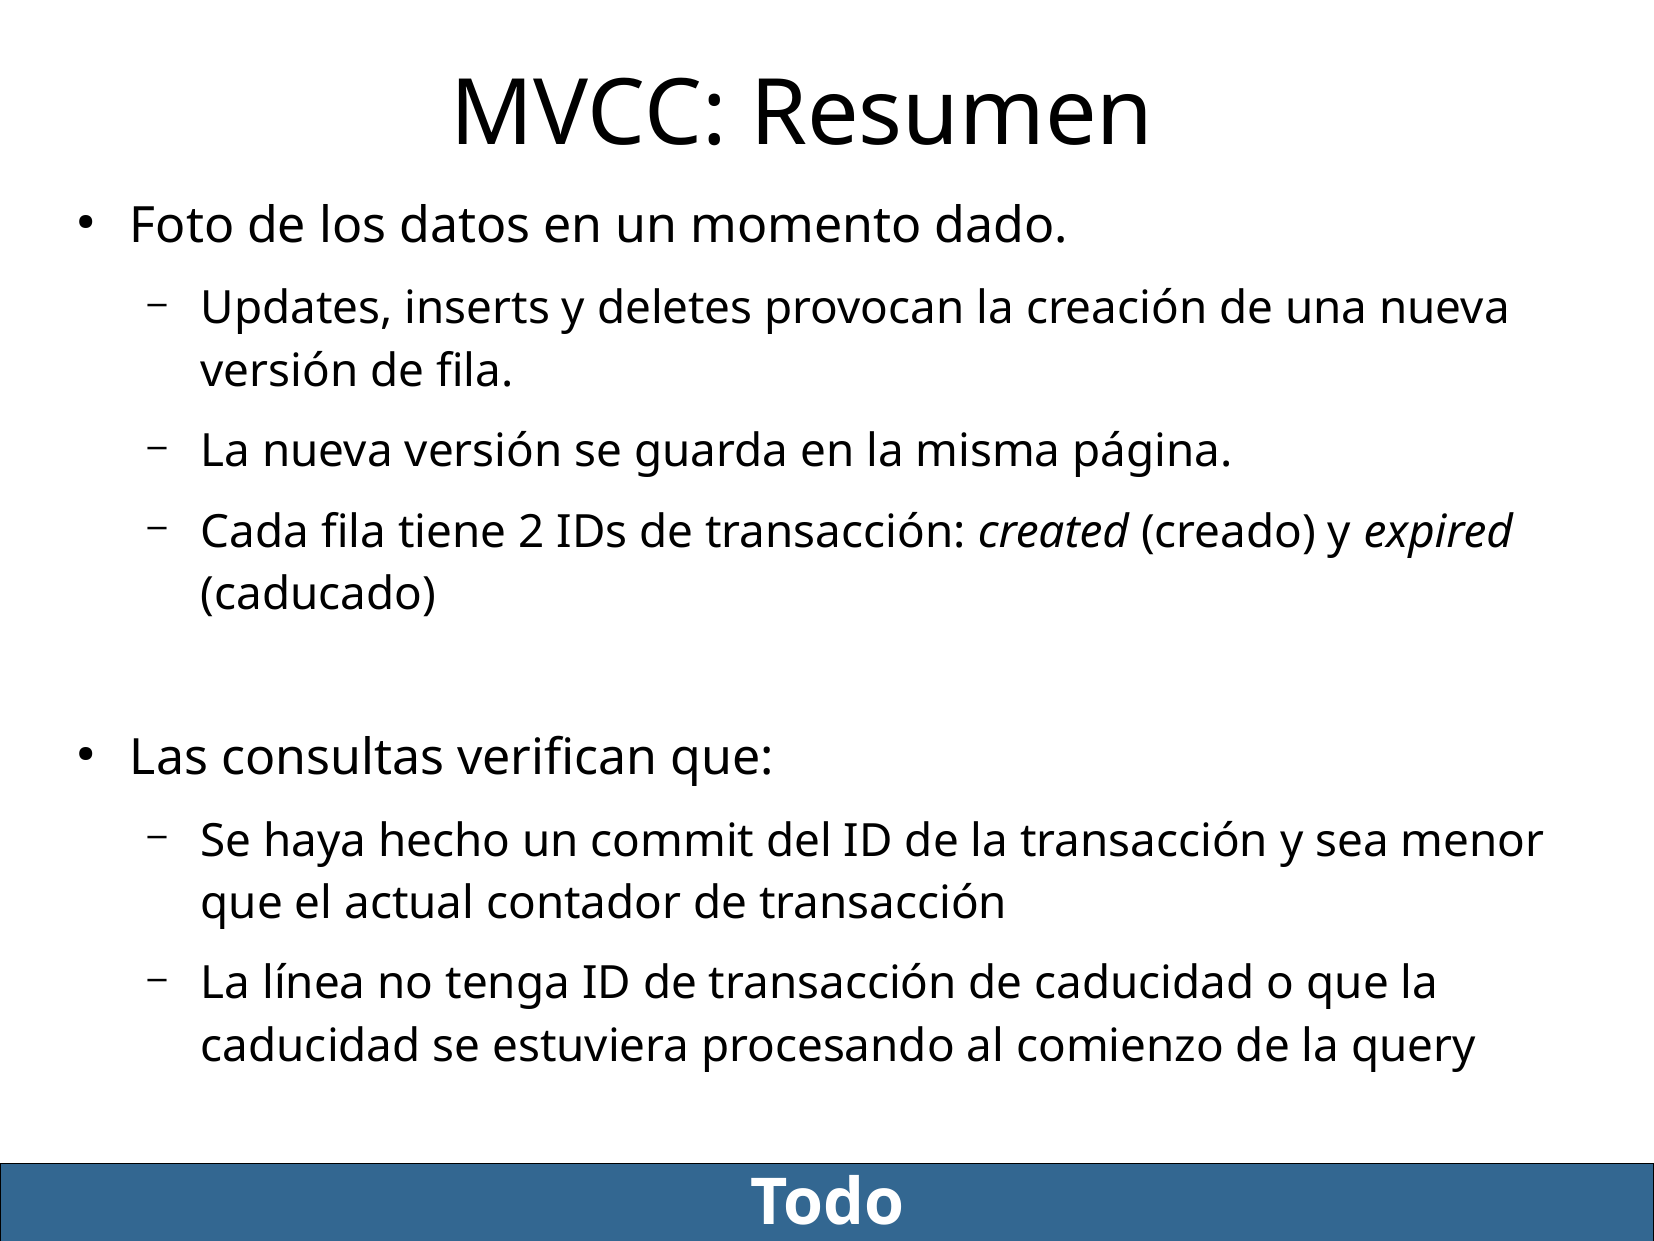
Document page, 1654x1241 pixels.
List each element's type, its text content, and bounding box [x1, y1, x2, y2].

title MVCC: Resumen [75, 53, 1530, 166]
list Foto de los datos en un momento dado. Updates, inserts y deletes provocan la creación de una nueva versión de fila. La nueva versión se guarda en la misma página. Cada fila tiene 2 IDs de transacción: created (creado) y expired (caducado) Las consultas verifican que: Se haya hecho un commit del ID de la transacción y sea menor que el actual contador de transacción La línea no tenga ID de transacción de caducidad o que la caducidad se estuviera procesando al comienzo de la query [59, 188, 1595, 1105]
